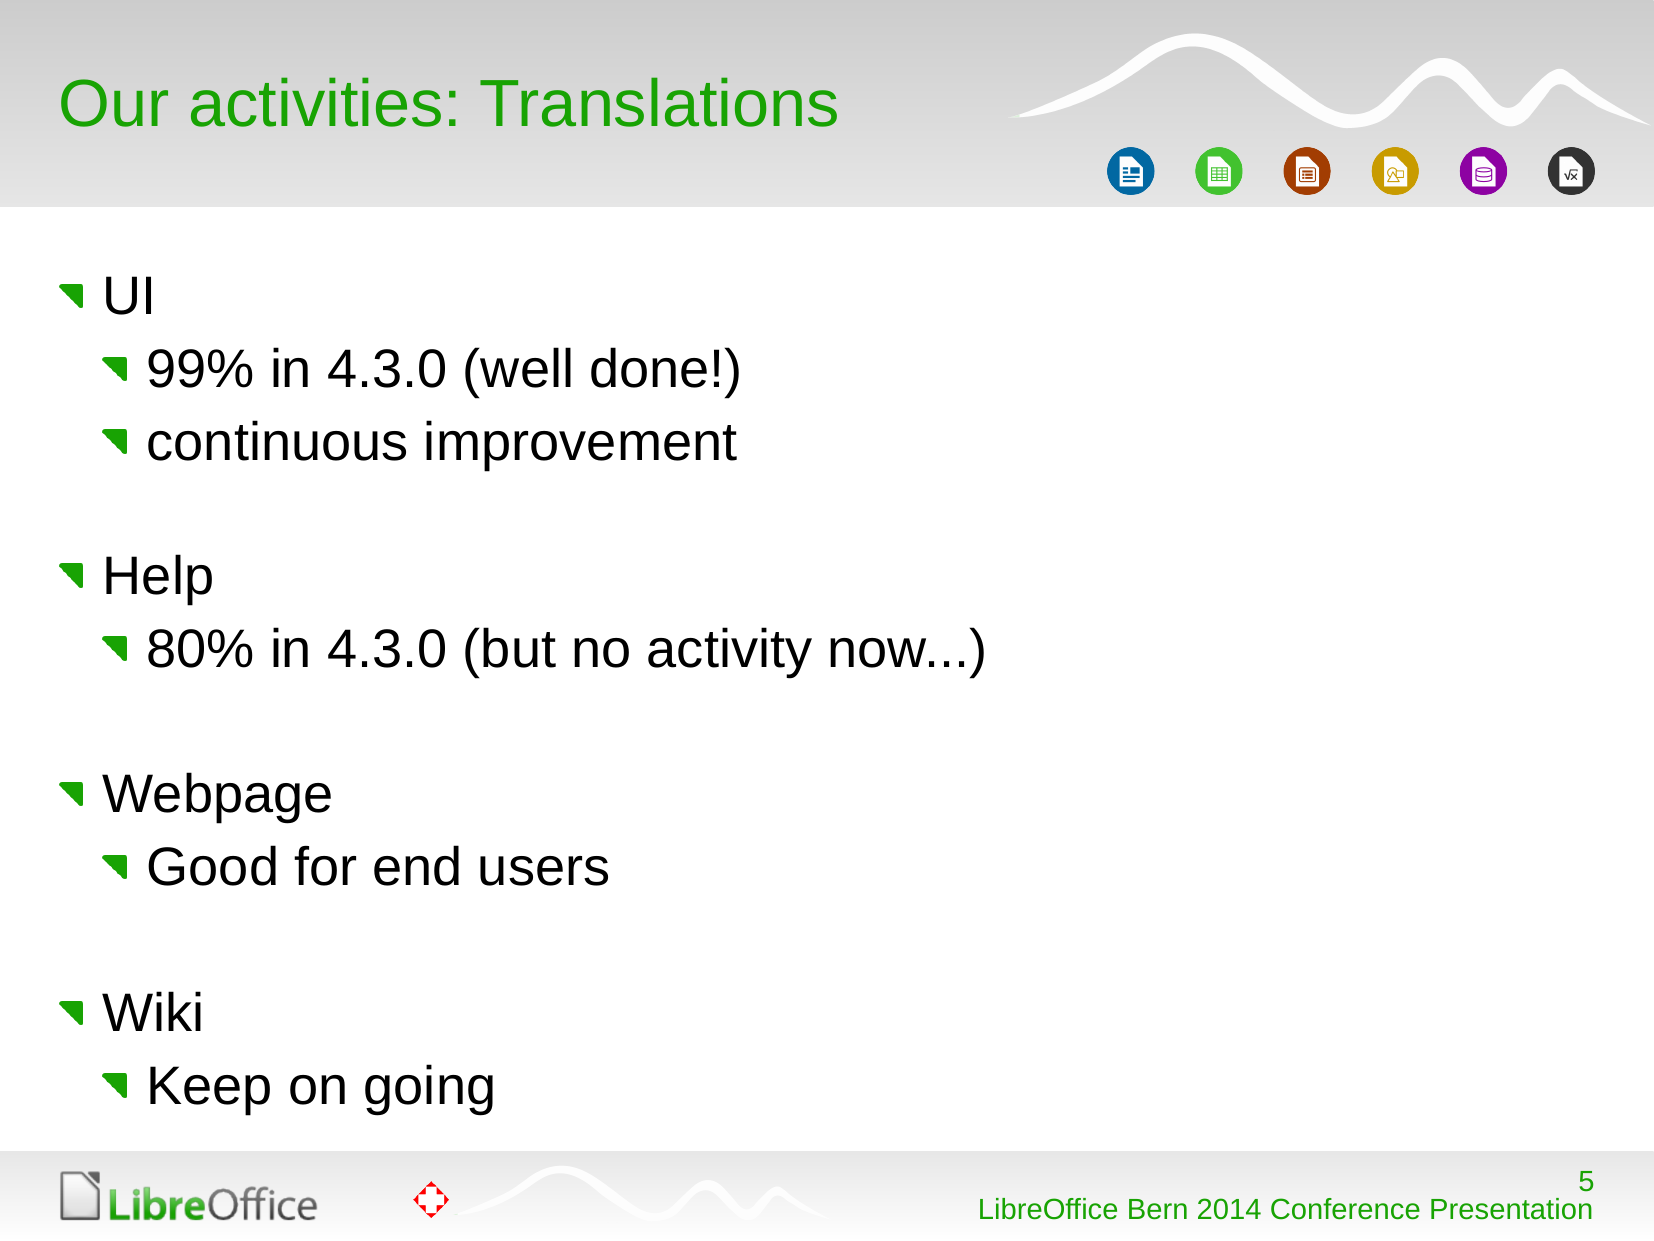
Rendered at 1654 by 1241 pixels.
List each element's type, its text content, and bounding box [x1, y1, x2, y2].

picture [1034, 29, 1654, 131]
title Our activities: Translations [59, 29, 1034, 178]
picture [413, 1163, 833, 1223]
picture [1107, 147, 1595, 195]
picture [41, 1152, 337, 1240]
list UI 99% in 4.3.0 (well done!) continuous improvement Help 80% in 4.3.0 (but no activity now...) Webpage Good for end users Wiki Keep on going [59, 265, 1595, 1125]
